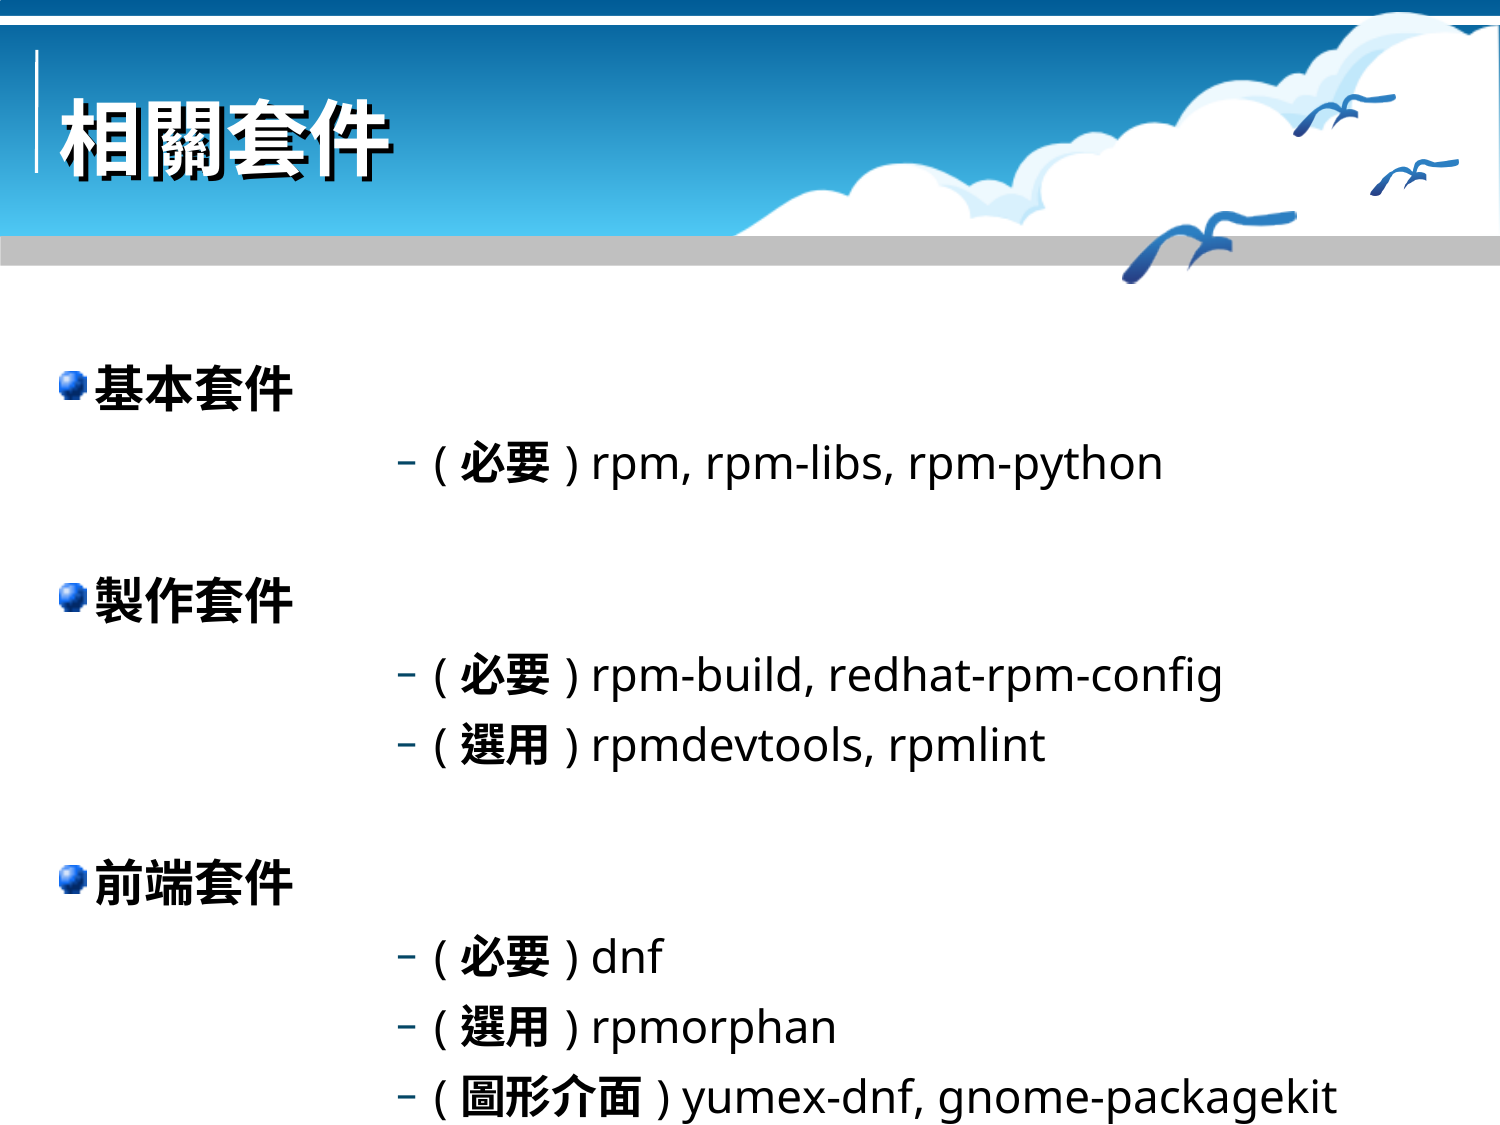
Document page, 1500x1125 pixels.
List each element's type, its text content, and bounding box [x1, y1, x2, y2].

picture [730, 12, 1500, 284]
list 基本套件 (必要) rpm, rpm-libs, rpm-python 製作套件 (必要) rpm-build, redhat-rpm-config (選用) rpmdevtools, rpmlint 前端套件 (必要) dnf (選用) rpmorphan (圖形介面) yumex-dnf, gnome-packagekit [59, 312, 1447, 1123]
title 相關套件 [59, 86, 1465, 186]
